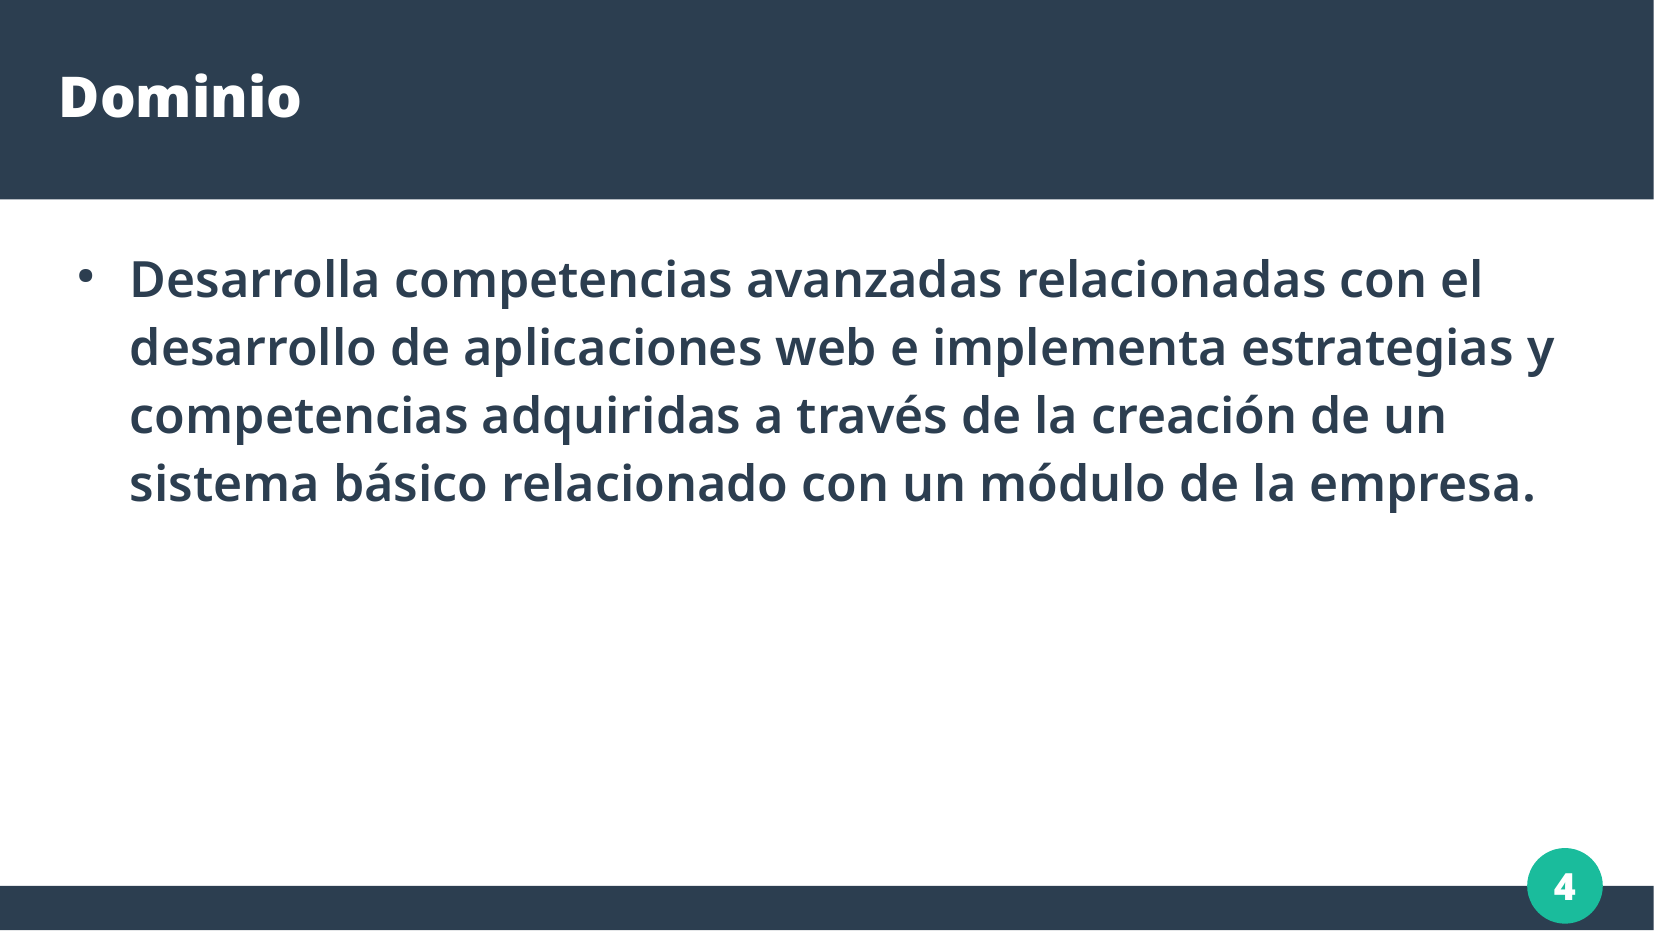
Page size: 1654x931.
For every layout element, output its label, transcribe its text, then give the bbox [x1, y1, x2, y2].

list Desarrolla competencias avanzadas relacionadas con el desarrollo de aplicaciones web e implementa estrategias y competencias adquiridas a través de la creación de un sistema básico relacionado con un módulo de la empresa. [59, 243, 1595, 864]
title Dominio [59, 37, 1595, 156]
